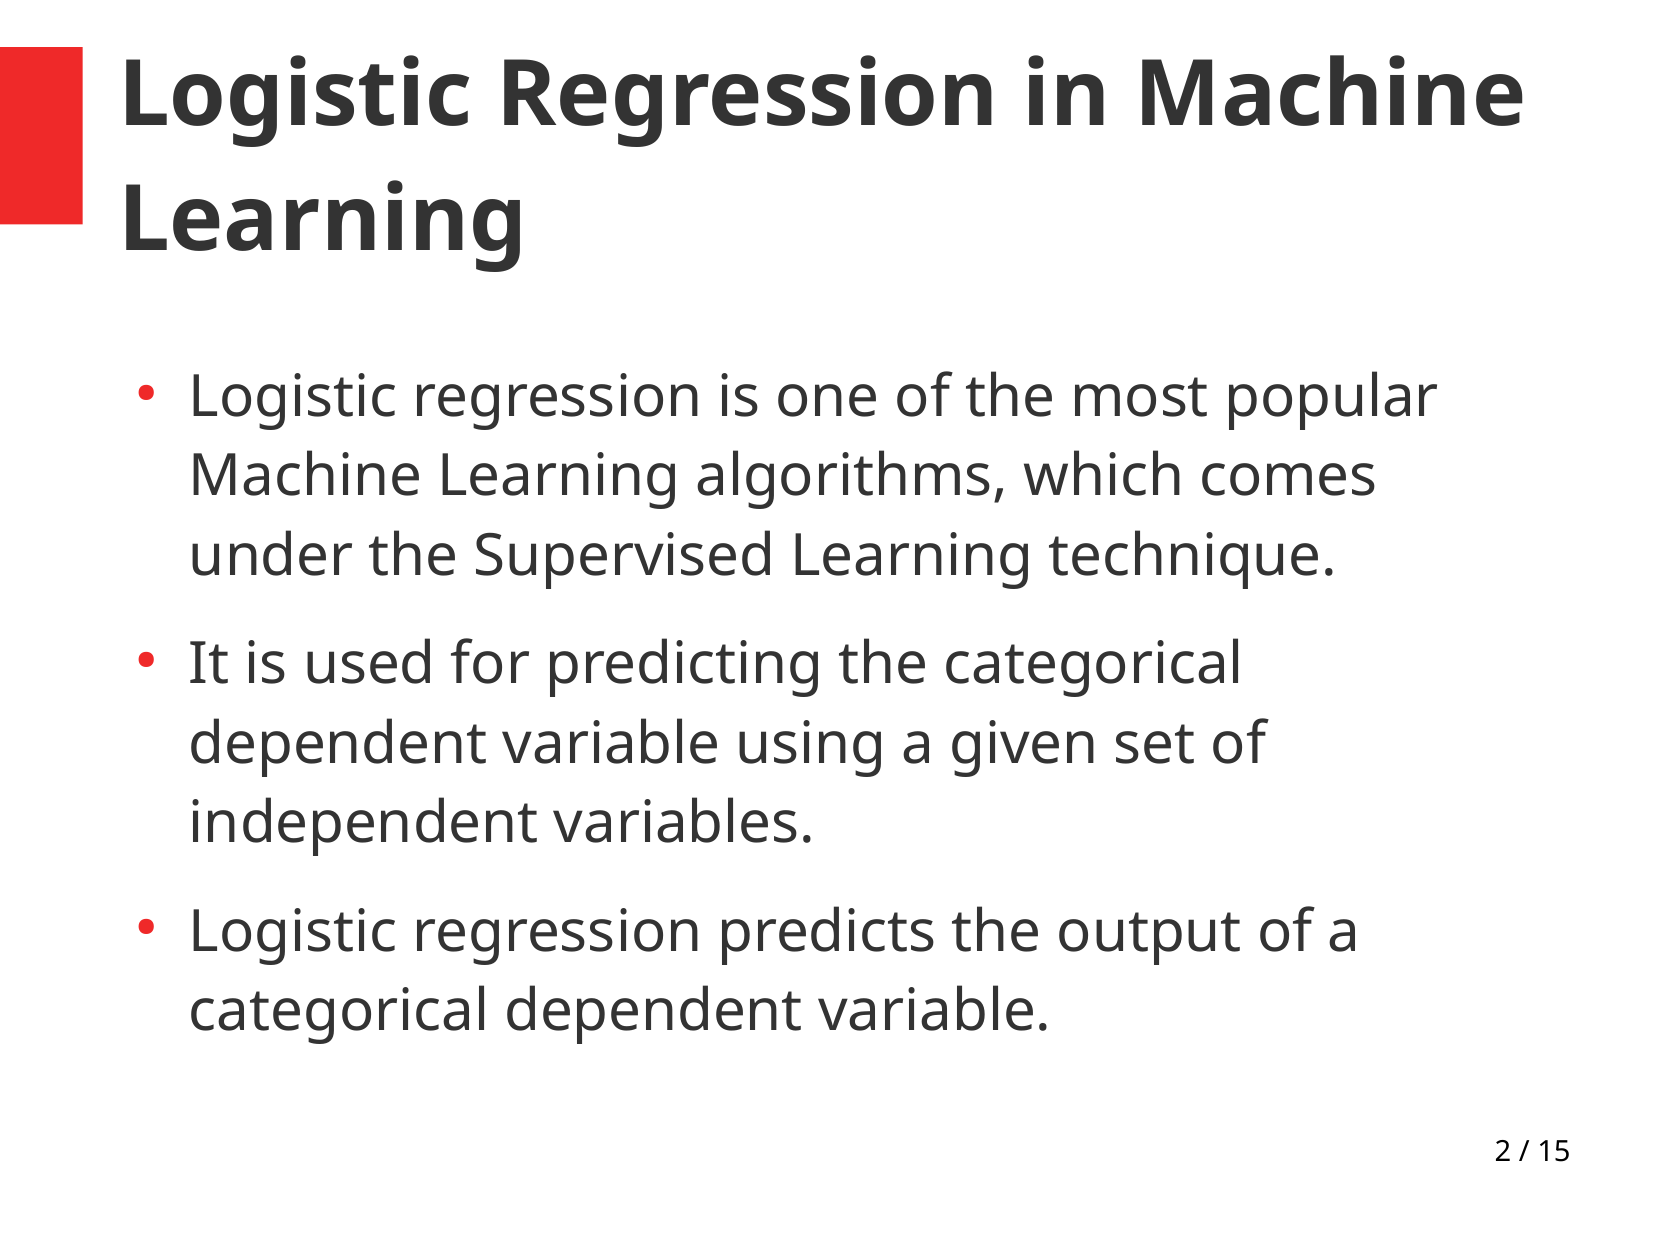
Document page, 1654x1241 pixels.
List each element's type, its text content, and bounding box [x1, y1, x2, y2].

list Logistic regression is one of the most popular Machine Learning algorithms, which comes under the Supervised Learning technique. It is used for predicting the categorical dependent variable using a given set of independent variables. Logistic regression predicts the output of a categorical dependent variable. [118, 354, 1536, 1074]
title Logistic Regression in Machine Learning [118, 28, 1571, 278]
